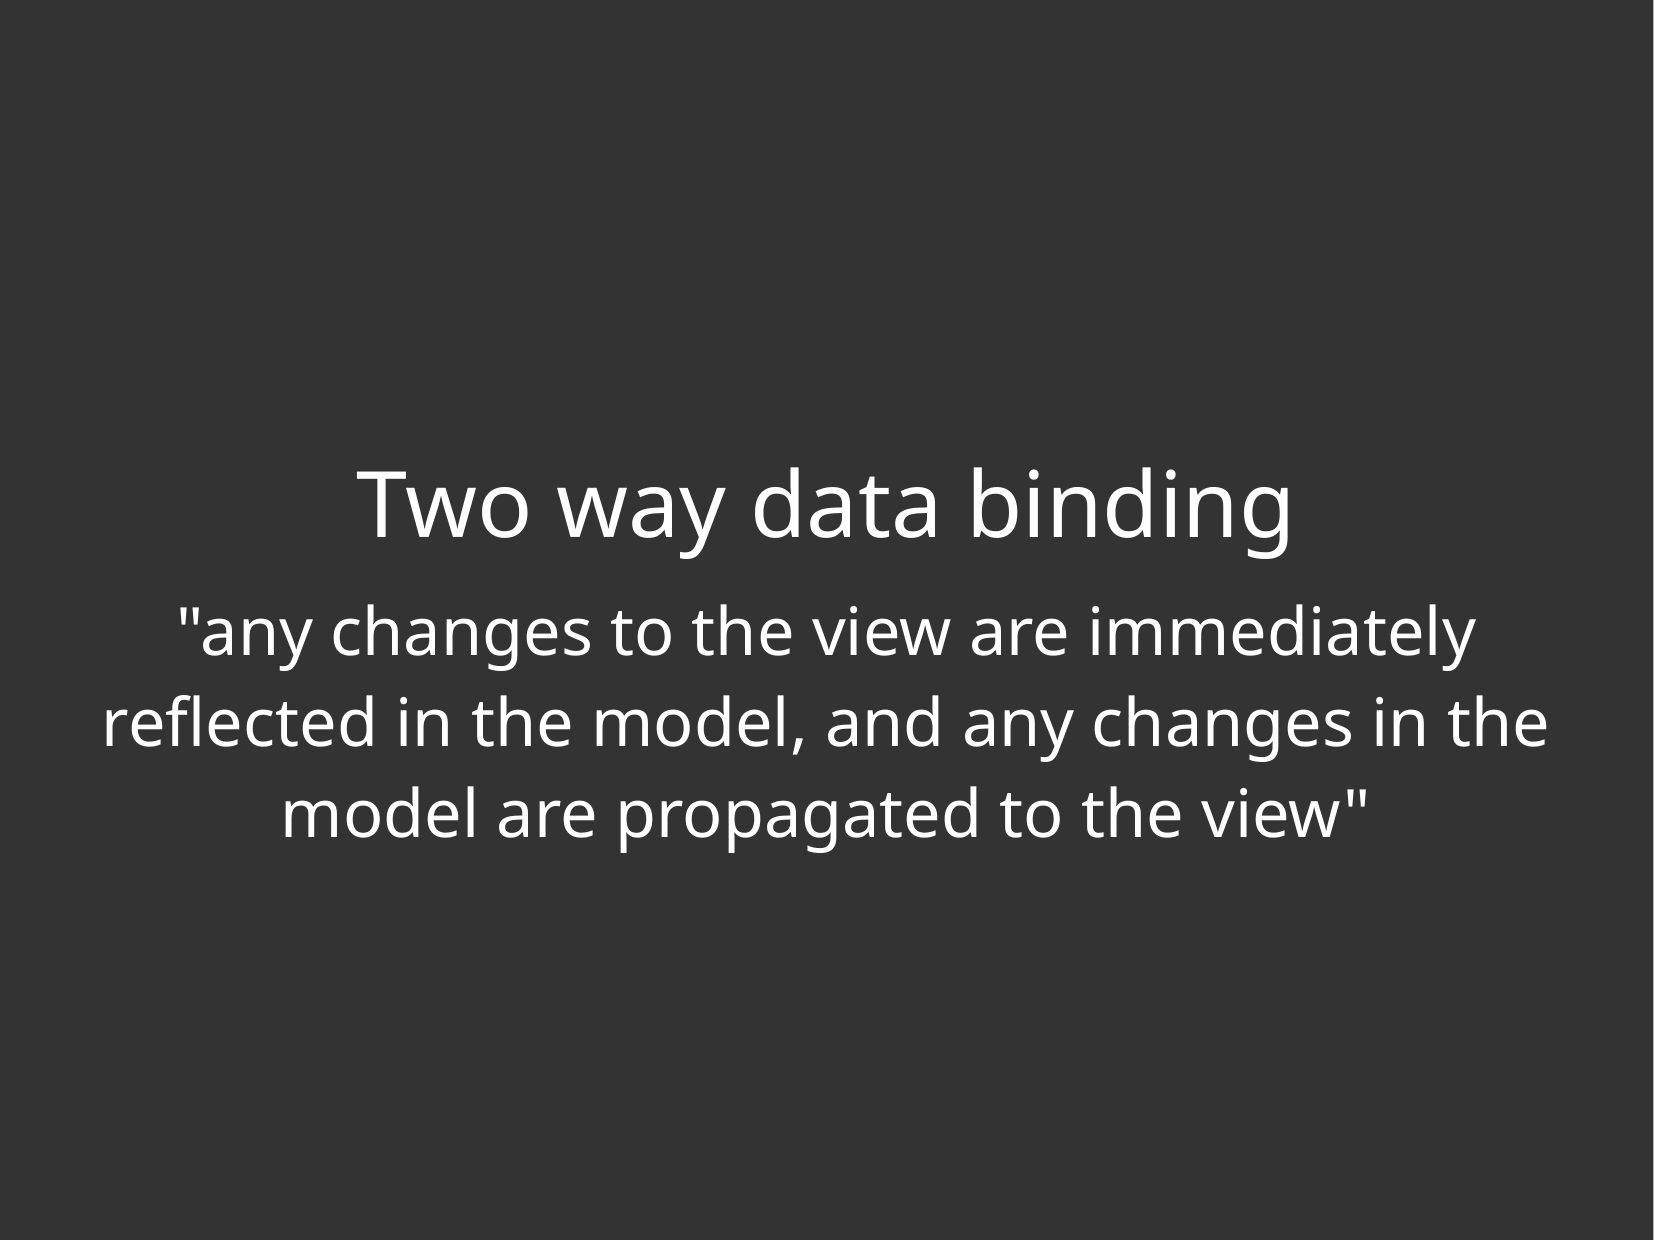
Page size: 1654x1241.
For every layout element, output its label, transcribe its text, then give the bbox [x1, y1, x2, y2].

title Two way data binding [82, 398, 1571, 606]
title "any changes to the view are immediately reflected in the model, and any changes in the model are propagated to the view" [82, 607, 1571, 834]
